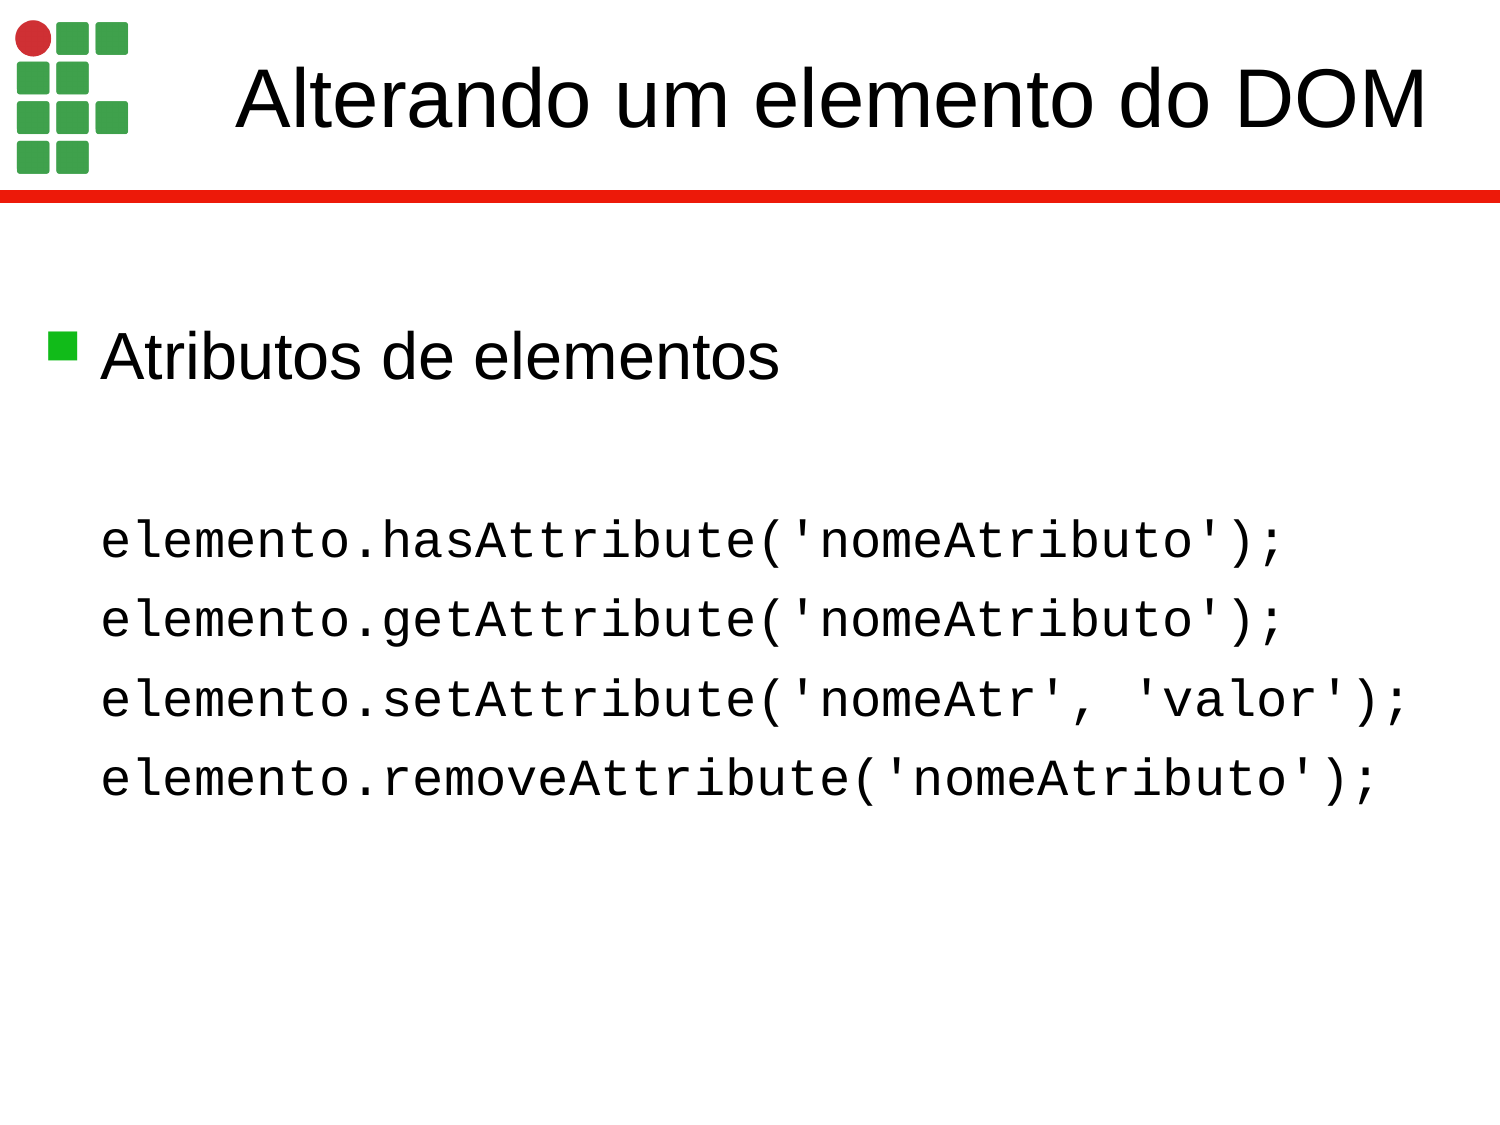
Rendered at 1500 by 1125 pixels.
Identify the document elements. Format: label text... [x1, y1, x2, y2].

list Atributos de elementos elemento.hasAttribute('nomeAtributo'); elemento.getAttribute('nomeAtributo'); elemento.setAttribute('nomeAtr', 'valor'); elemento.removeAttribute('nomeAtributo'); [29, 207, 1471, 1087]
title Alterando um elemento do DOM [165, 0, 1500, 202]
picture [14, 16, 130, 178]
